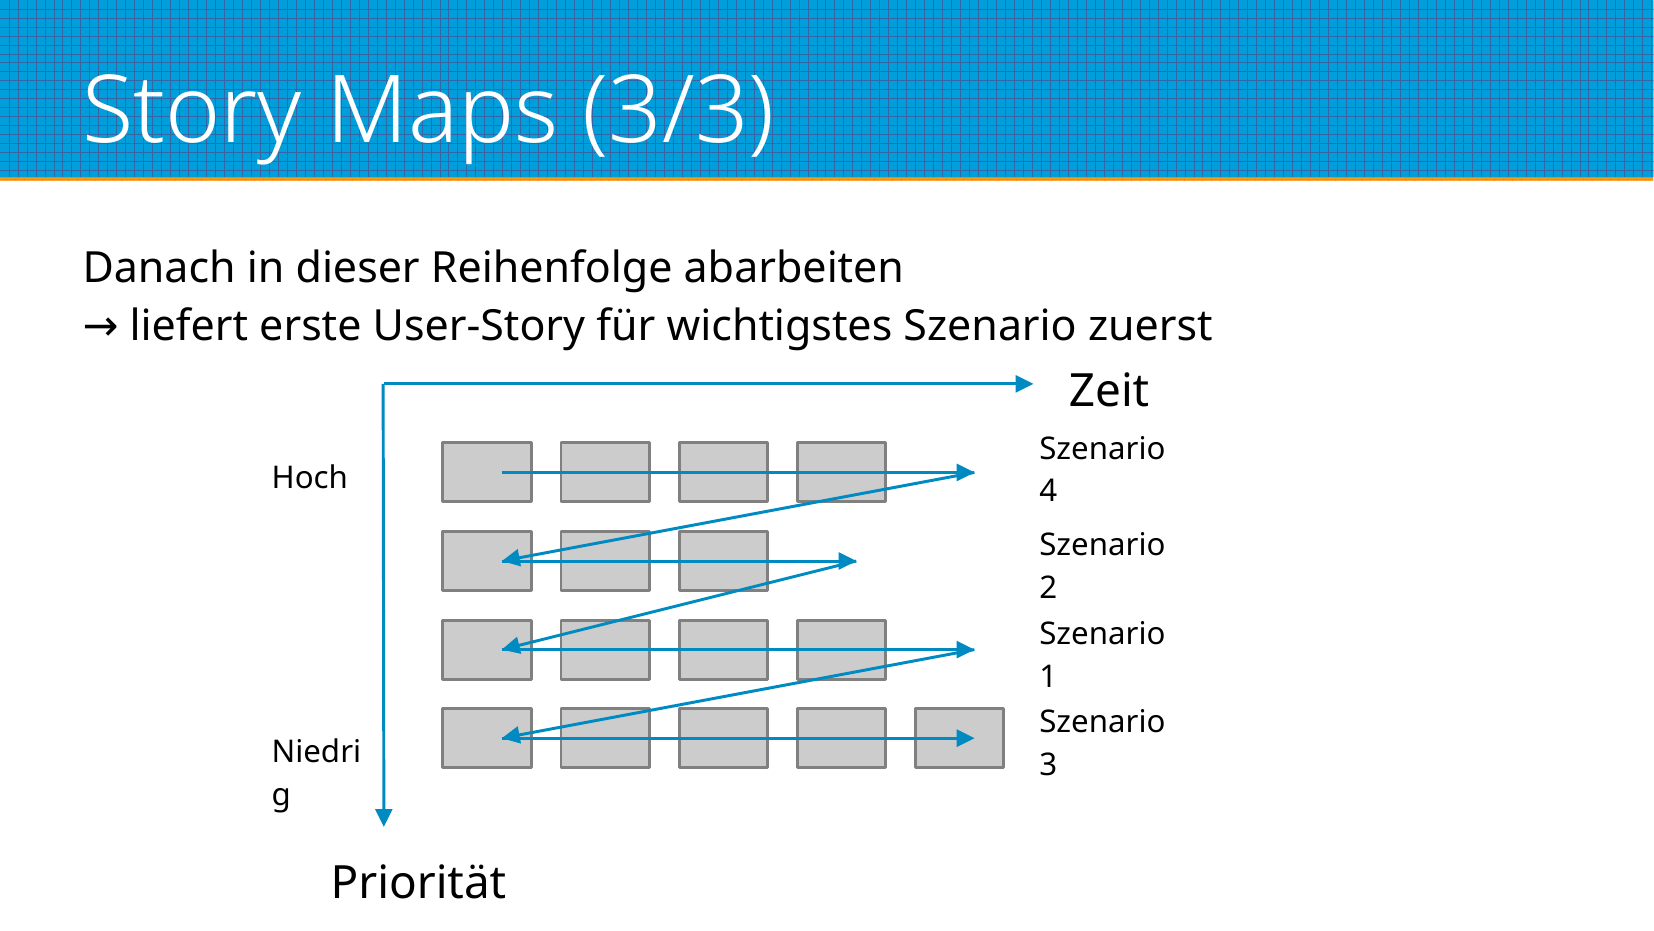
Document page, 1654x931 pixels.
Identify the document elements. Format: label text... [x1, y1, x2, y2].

text_box [679, 563, 768, 591]
text_box Szenario 3 [1033, 716, 1182, 768]
text_box [561, 620, 610, 633]
text_box Priorität [324, 845, 621, 916]
text_box [679, 708, 768, 737]
text_box Niedrig [265, 746, 384, 798]
text_box [561, 531, 648, 548]
text_box Szenario 4 [1033, 442, 1182, 495]
text_box [442, 531, 532, 591]
text_box [915, 708, 1004, 768]
text_box [679, 531, 768, 560]
text_box [797, 651, 886, 680]
text_box [442, 442, 532, 502]
text_box Szenario 2 [1033, 539, 1182, 591]
text_box [679, 620, 768, 648]
text_box [679, 651, 768, 680]
text_box [831, 491, 886, 502]
text_box [797, 474, 886, 502]
text_box [797, 442, 886, 471]
text_box [679, 442, 768, 471]
text_box [520, 644, 532, 648]
text_box [679, 474, 768, 502]
text_box [561, 708, 649, 725]
text_box [561, 535, 650, 560]
text_box [826, 668, 886, 680]
text_box [442, 708, 532, 768]
text_box [561, 713, 650, 737]
title Story Maps (3/3) [82, 14, 1571, 171]
text_box [561, 651, 650, 680]
text_box [797, 708, 886, 737]
list Danach in dieser Reihenfolge abarbeiten → liefert erste User-Story für wichtigstes Szenario zuerst [82, 236, 1595, 355]
text_box Hoch [265, 450, 384, 502]
text_box [797, 620, 886, 648]
text_box [747, 585, 768, 591]
text_box [561, 474, 650, 502]
text_box [561, 442, 650, 471]
text_box [442, 620, 532, 680]
text_box [561, 620, 650, 648]
text_box [561, 563, 650, 591]
text_box [797, 740, 886, 768]
text_box Szenario 1 [1033, 627, 1182, 680]
text_box Zeit [1062, 354, 1182, 424]
text_box [561, 740, 650, 768]
text_box [679, 740, 768, 768]
